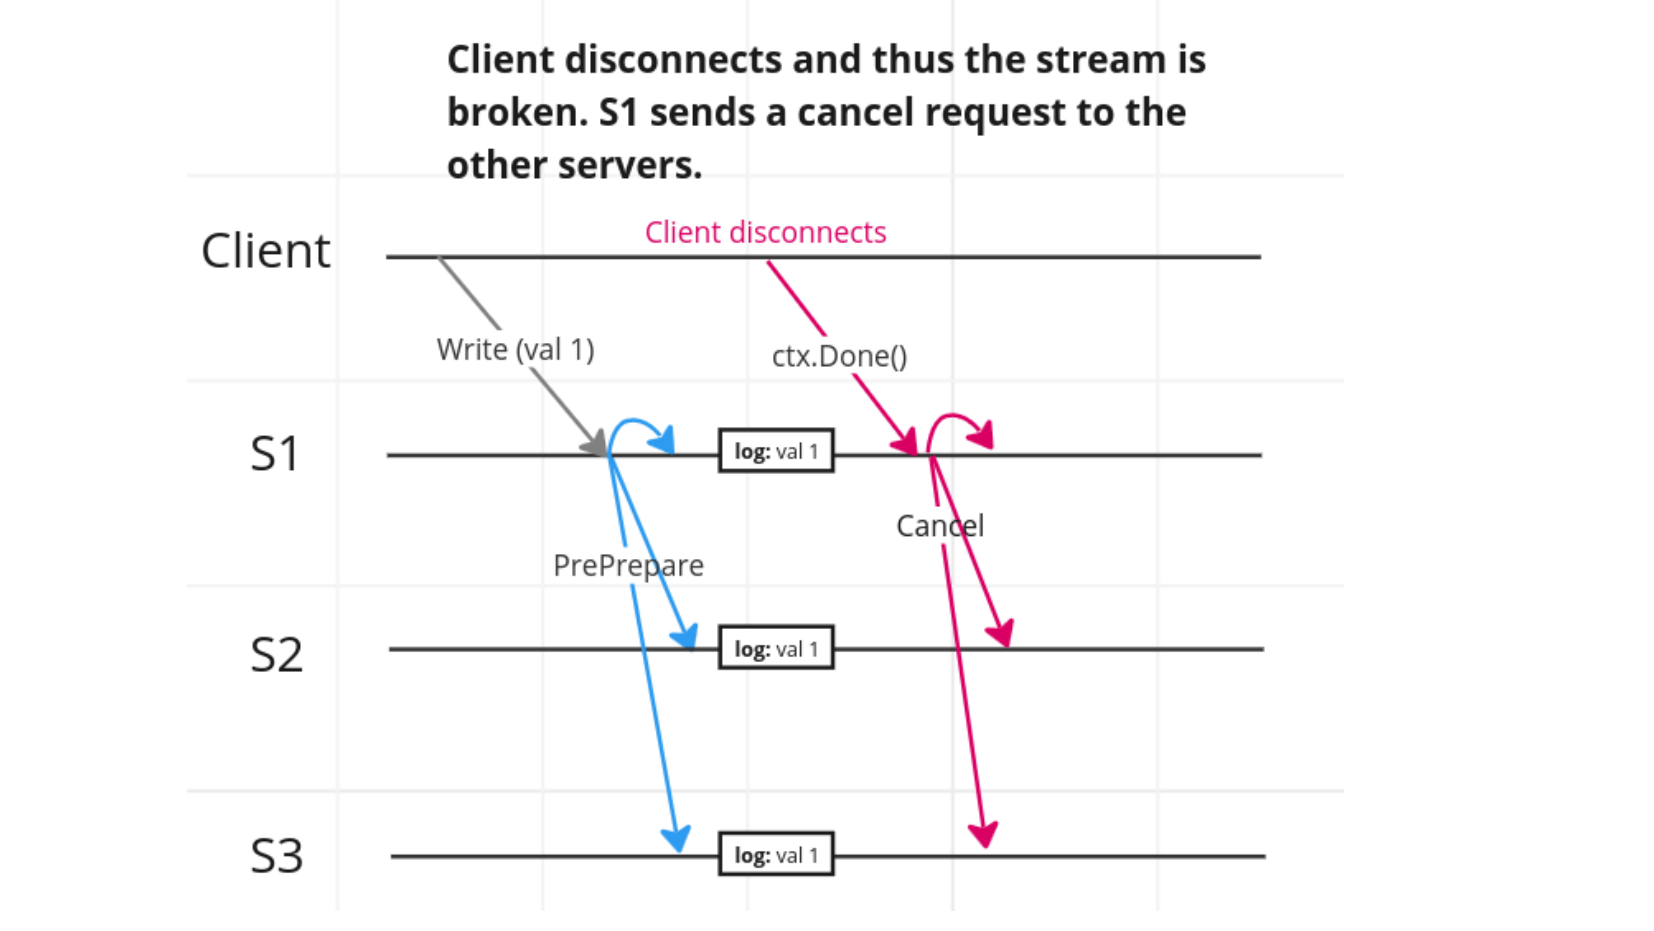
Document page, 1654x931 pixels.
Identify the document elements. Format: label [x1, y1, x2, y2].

picture [187, 0, 1344, 911]
